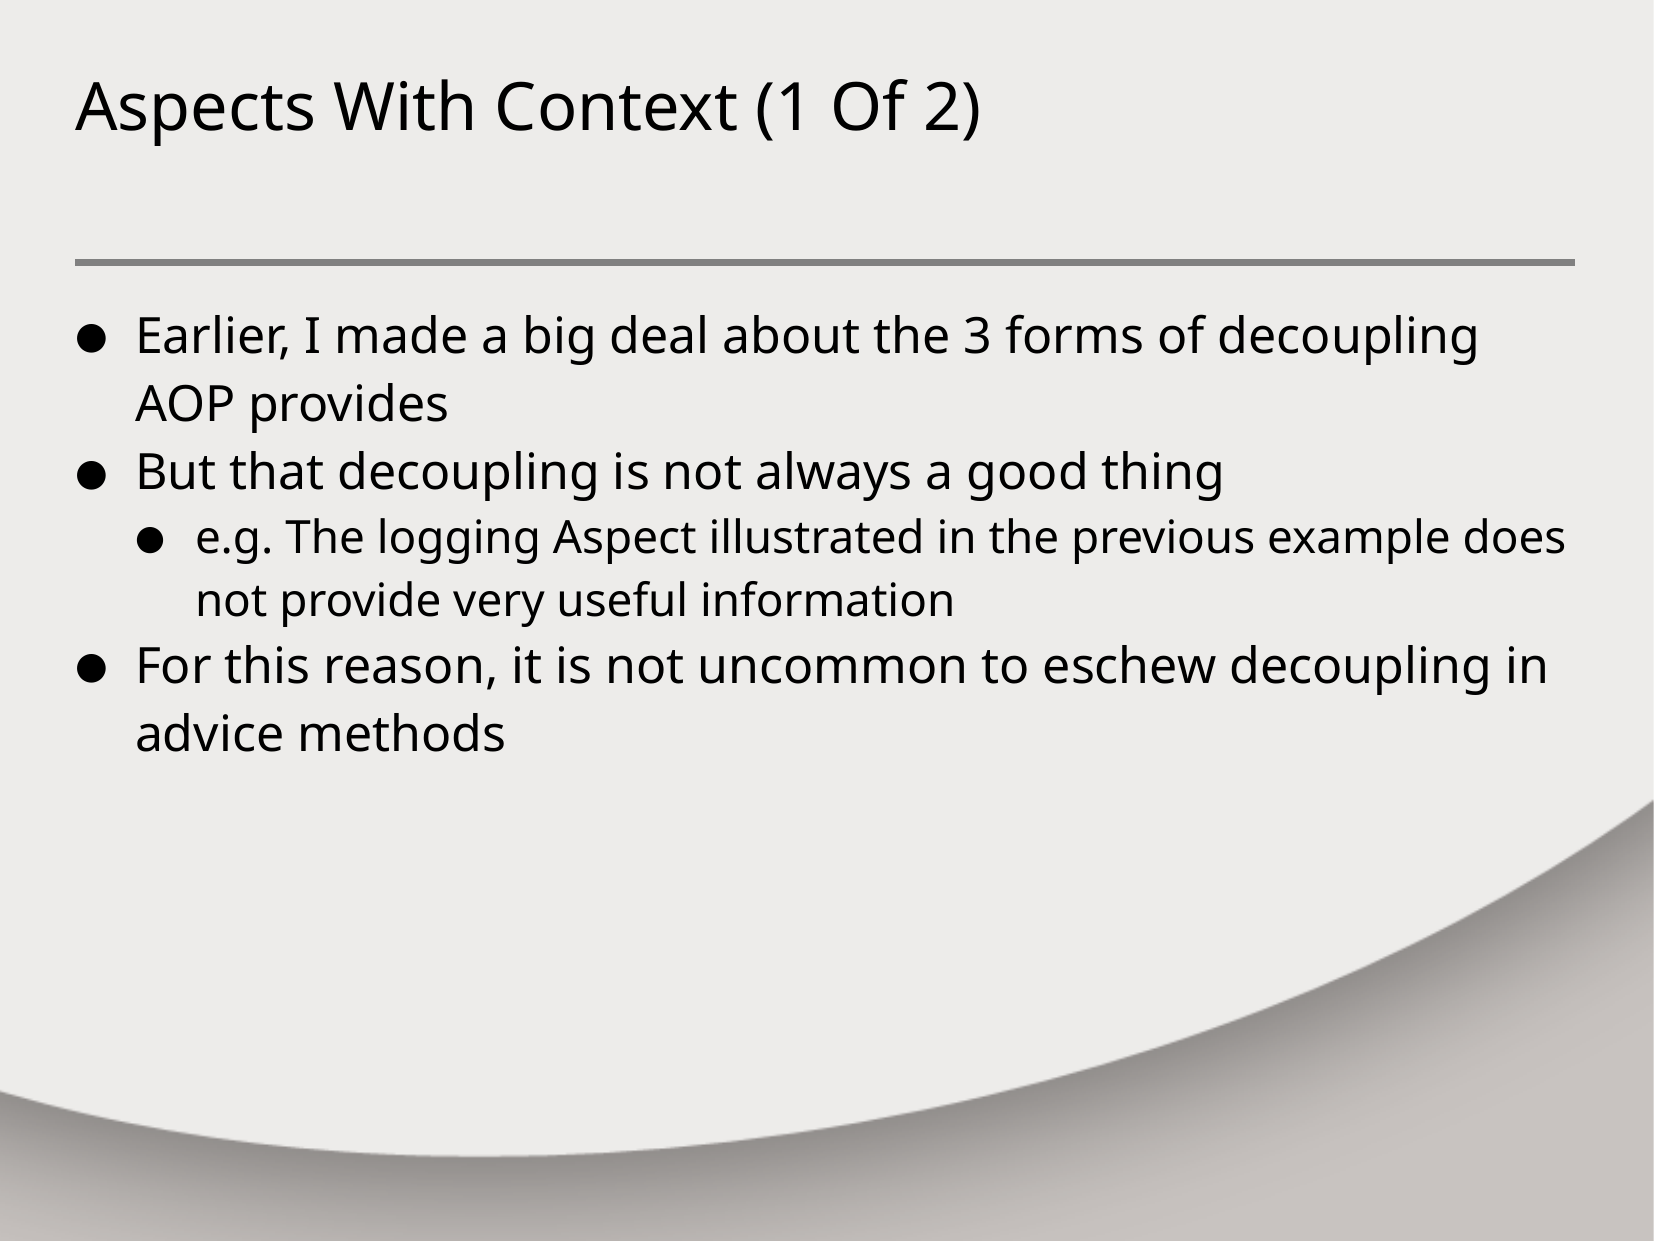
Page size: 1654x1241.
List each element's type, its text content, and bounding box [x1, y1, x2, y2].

title Aspects With Context (1 Of 2) [75, 75, 1576, 226]
list Earlier, I made a big deal about the 3 forms of decoupling AOP provides But that decoupling is not always a good thing e.g. The logging Aspect illustrated in the previous example does not provide very useful information For this reason, it is not uncommon to eschew decoupling in advice methods [75, 300, 1576, 1163]
picture [0, 0, 1654, 1241]
